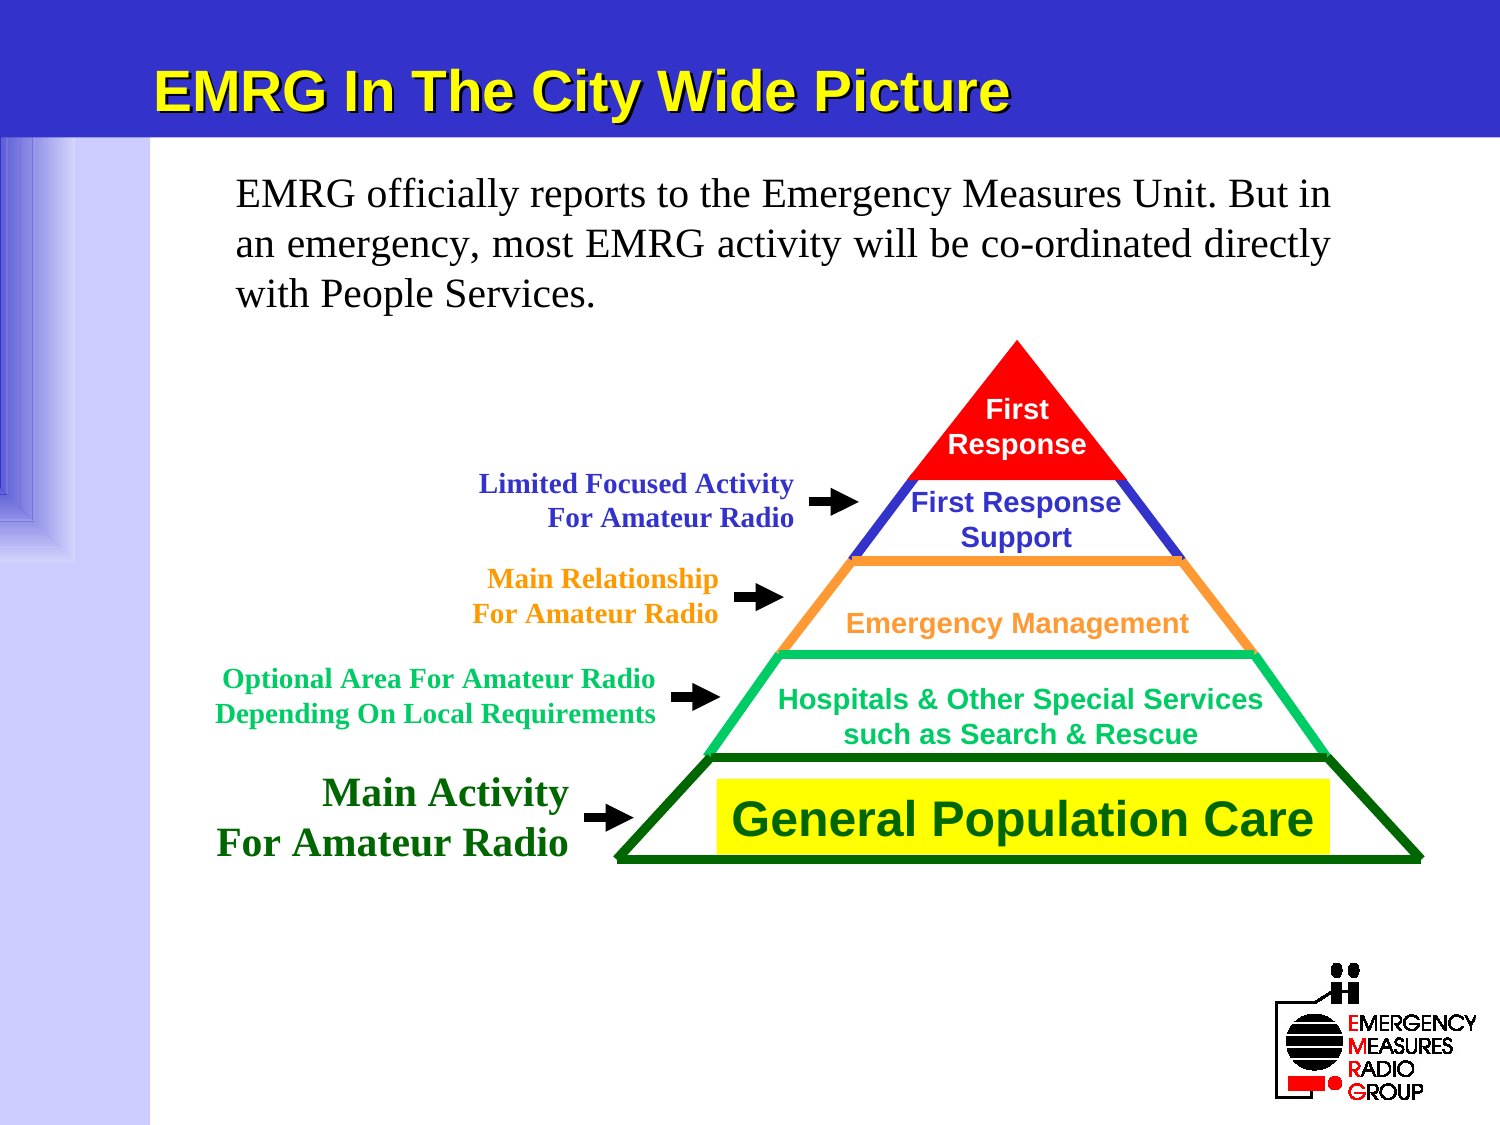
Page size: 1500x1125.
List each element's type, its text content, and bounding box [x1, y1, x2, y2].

text_box Emergency Management [831, 597, 1205, 648]
text_box Main Activity For Amateur Radio [201, 757, 585, 873]
picture [1275, 963, 1476, 1100]
text_box General Population Care [716, 778, 1330, 855]
text_box First Response Support [896, 480, 1137, 556]
text_box Hospitals & Other Special Services such as Search & Rescue [763, 672, 1280, 753]
text_box EMRG officially reports to the Emergency Measures Unit. But in an emergency, most EMRG activity will be co-ordinated directly with People Services. [220, 158, 1347, 324]
text_box Limited Focused Activity For Amateur Radio [463, 456, 810, 542]
text_box Main Relationship For Amateur Radio [457, 551, 735, 637]
text_box [989, 347, 1045, 382]
text_box Optional Area For Amateur Radio Depending On Local Requirements [199, 651, 672, 737]
text_box First Response [932, 382, 1102, 468]
text_box [916, 455, 1118, 476]
text_box EMRG In The City Wide Picture [138, 45, 1027, 131]
